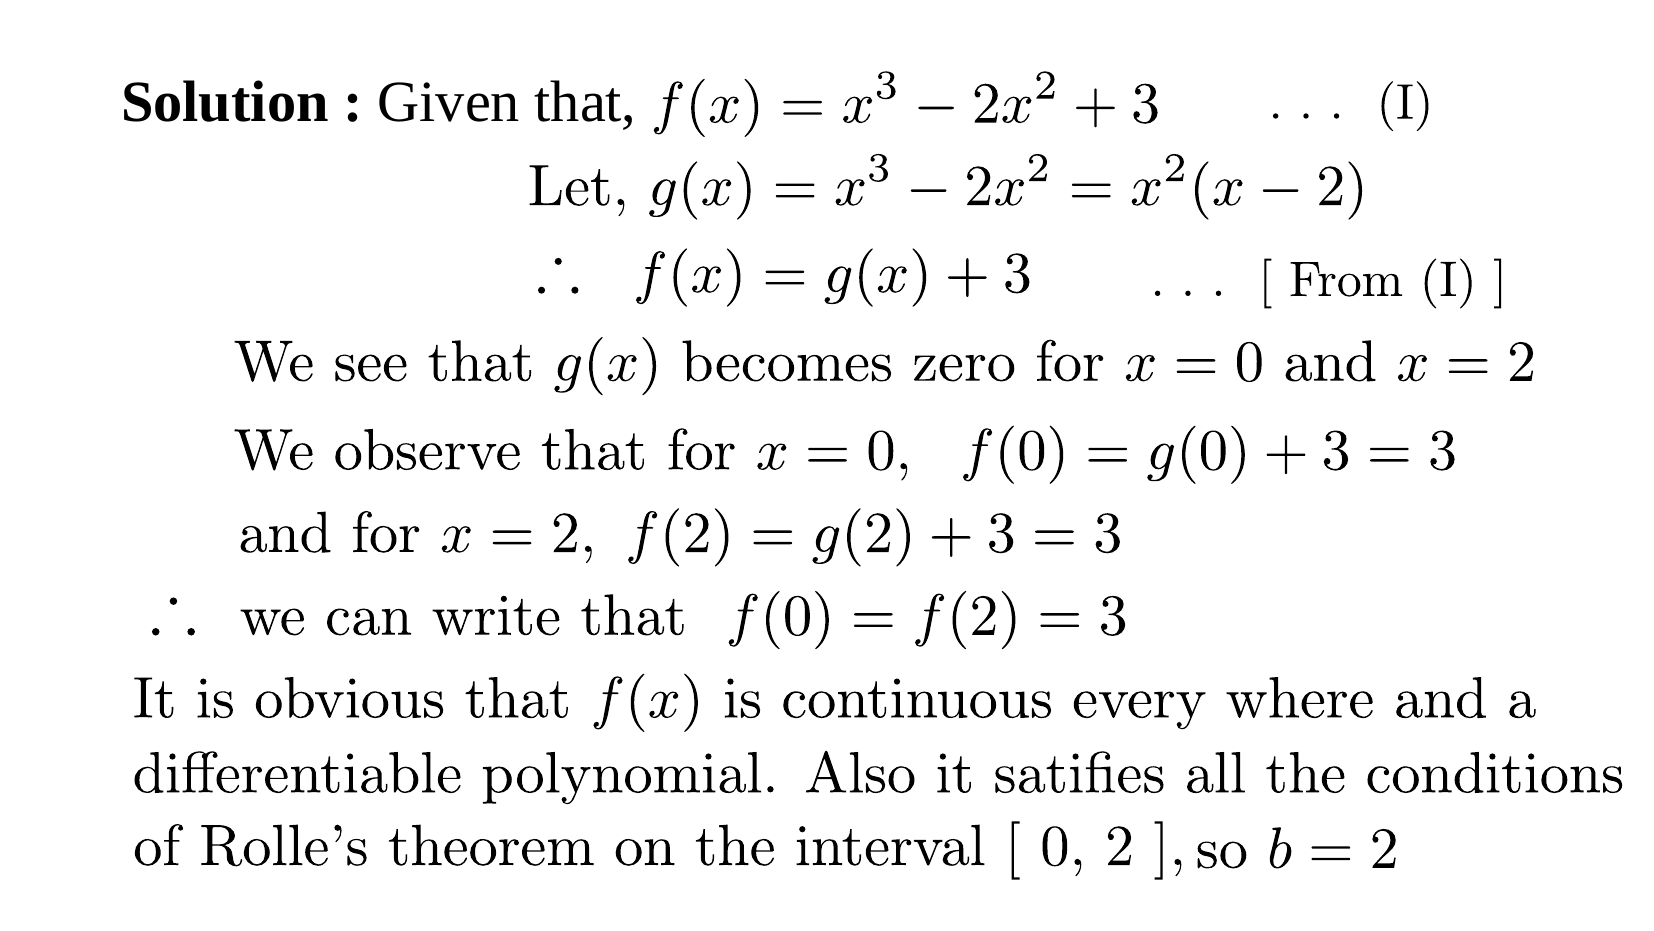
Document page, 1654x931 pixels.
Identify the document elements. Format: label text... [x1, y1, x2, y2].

text_box [240, 508, 1120, 567]
text_box [1271, 81, 1429, 132]
text_box [537, 257, 579, 294]
text_box [234, 337, 1534, 396]
text_box [134, 821, 1182, 880]
text_box [653, 71, 1158, 138]
text_box [134, 750, 1623, 805]
text_box [240, 590, 1126, 650]
text_box [1197, 827, 1396, 869]
text_box [234, 425, 1455, 484]
text_box [635, 248, 1030, 307]
text_box [529, 153, 1363, 220]
title Solution : Given that, [47, 37, 1607, 886]
text_box [134, 673, 1536, 732]
text_box [1153, 258, 1502, 309]
text_box [151, 597, 195, 636]
